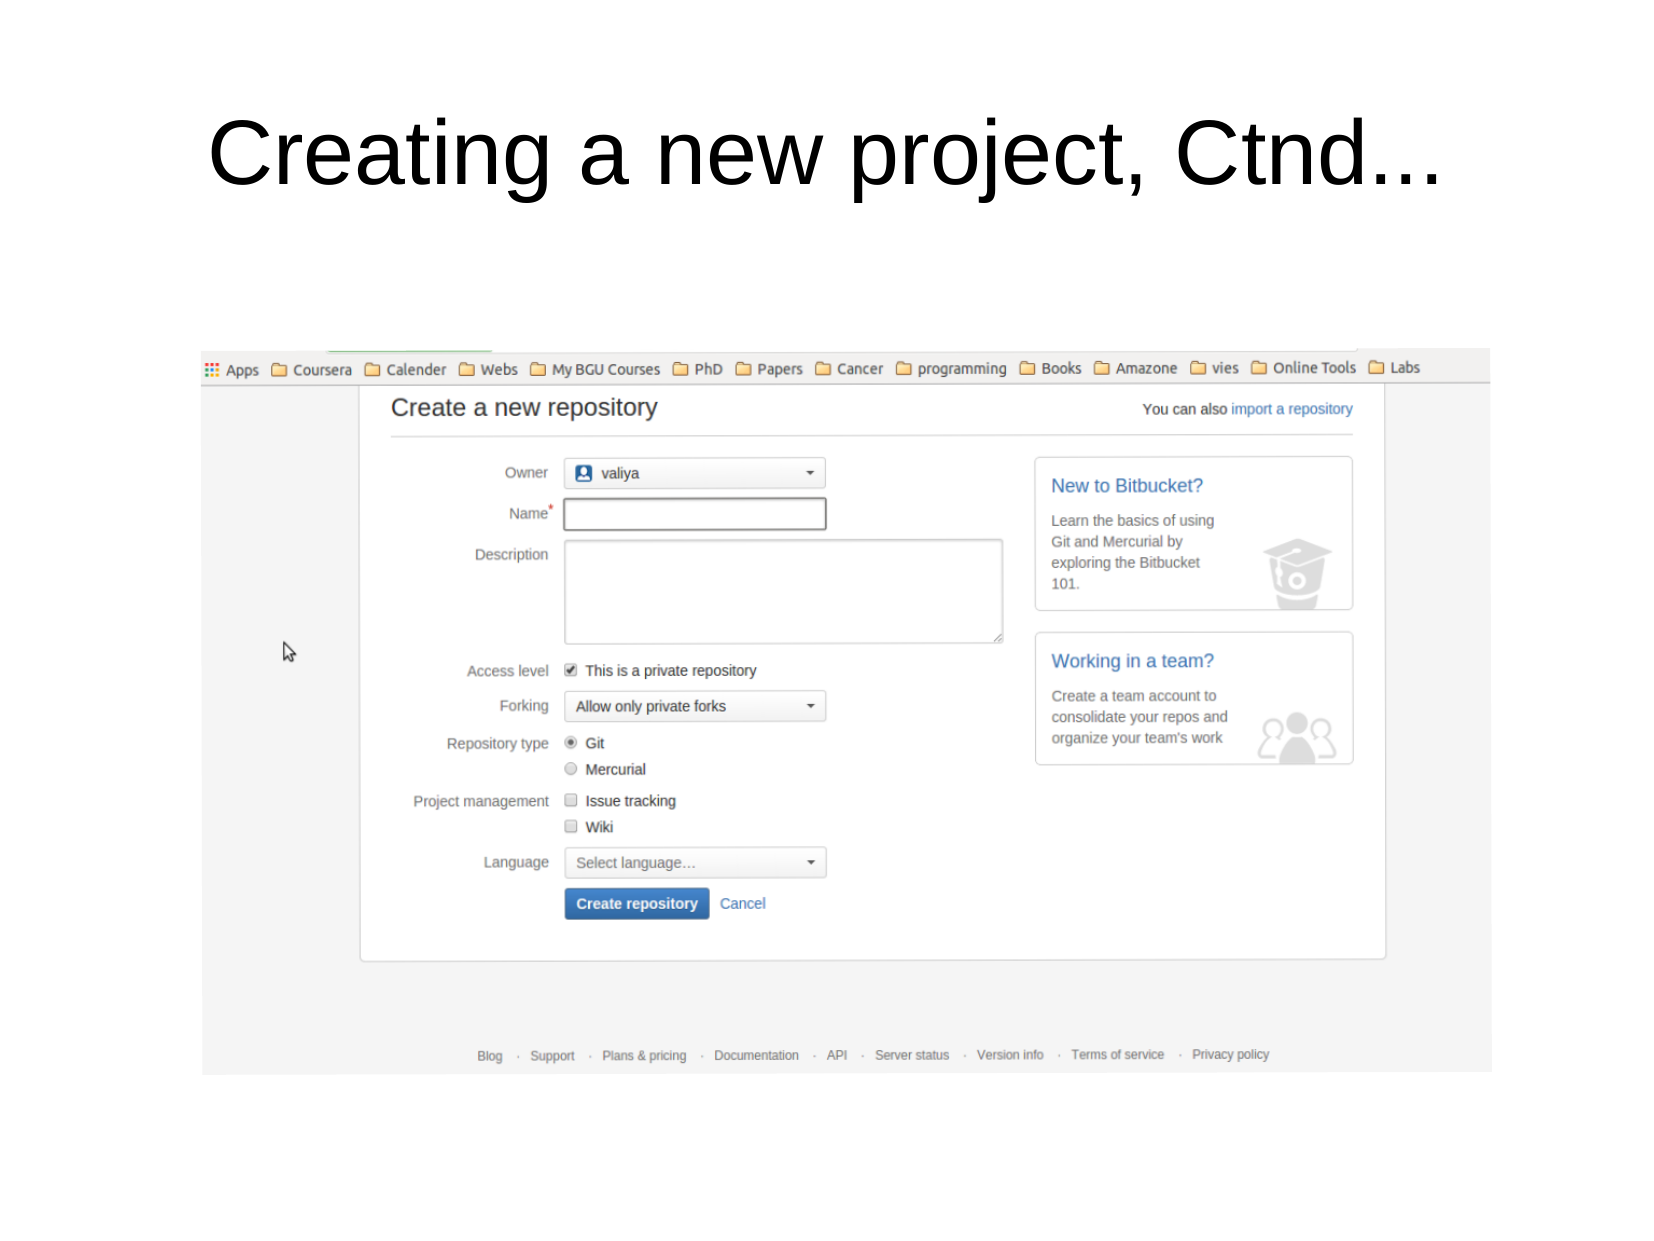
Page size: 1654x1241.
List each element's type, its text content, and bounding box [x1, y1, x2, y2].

title Creating a new project, Ctnd... [82, 49, 1571, 257]
picture [200, 348, 1492, 1075]
